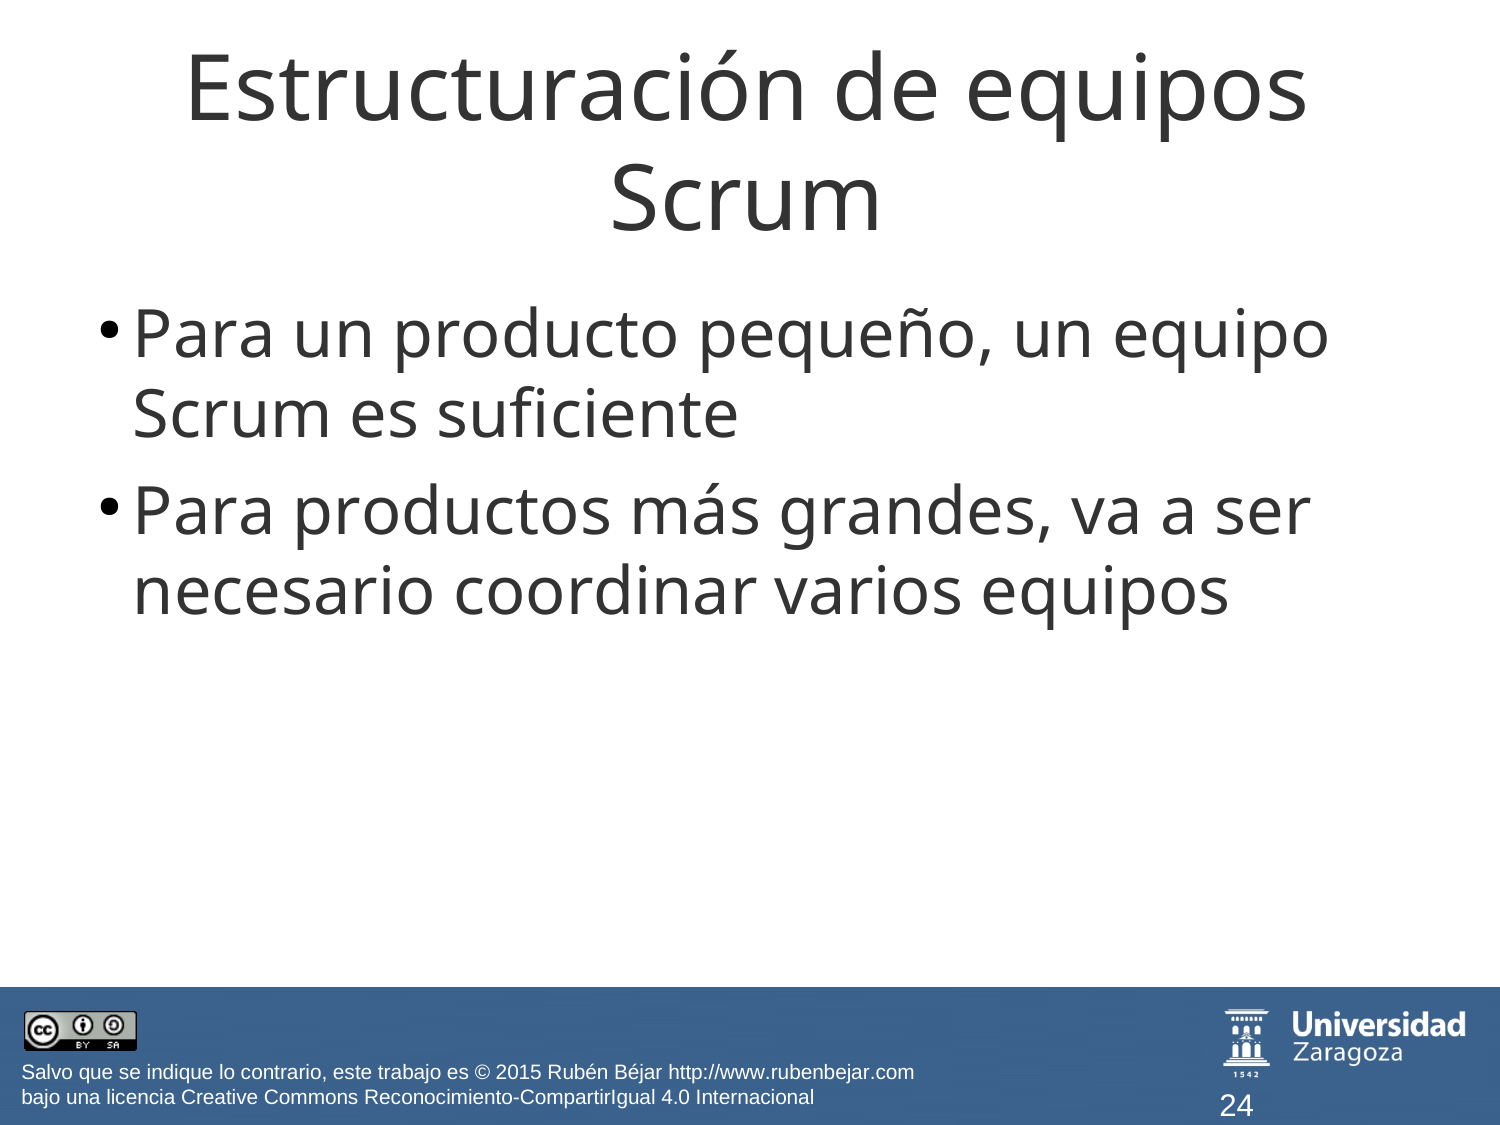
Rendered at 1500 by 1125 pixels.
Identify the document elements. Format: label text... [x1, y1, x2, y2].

title Estructuración de equipos Scrum [74, 21, 1420, 257]
picture [0, 987, 1500, 1125]
list Para un producto pequeño, un equipo Scrum es suficiente Para productos más grandes, va a ser necesario coordinar varios equipos [82, 283, 1418, 957]
